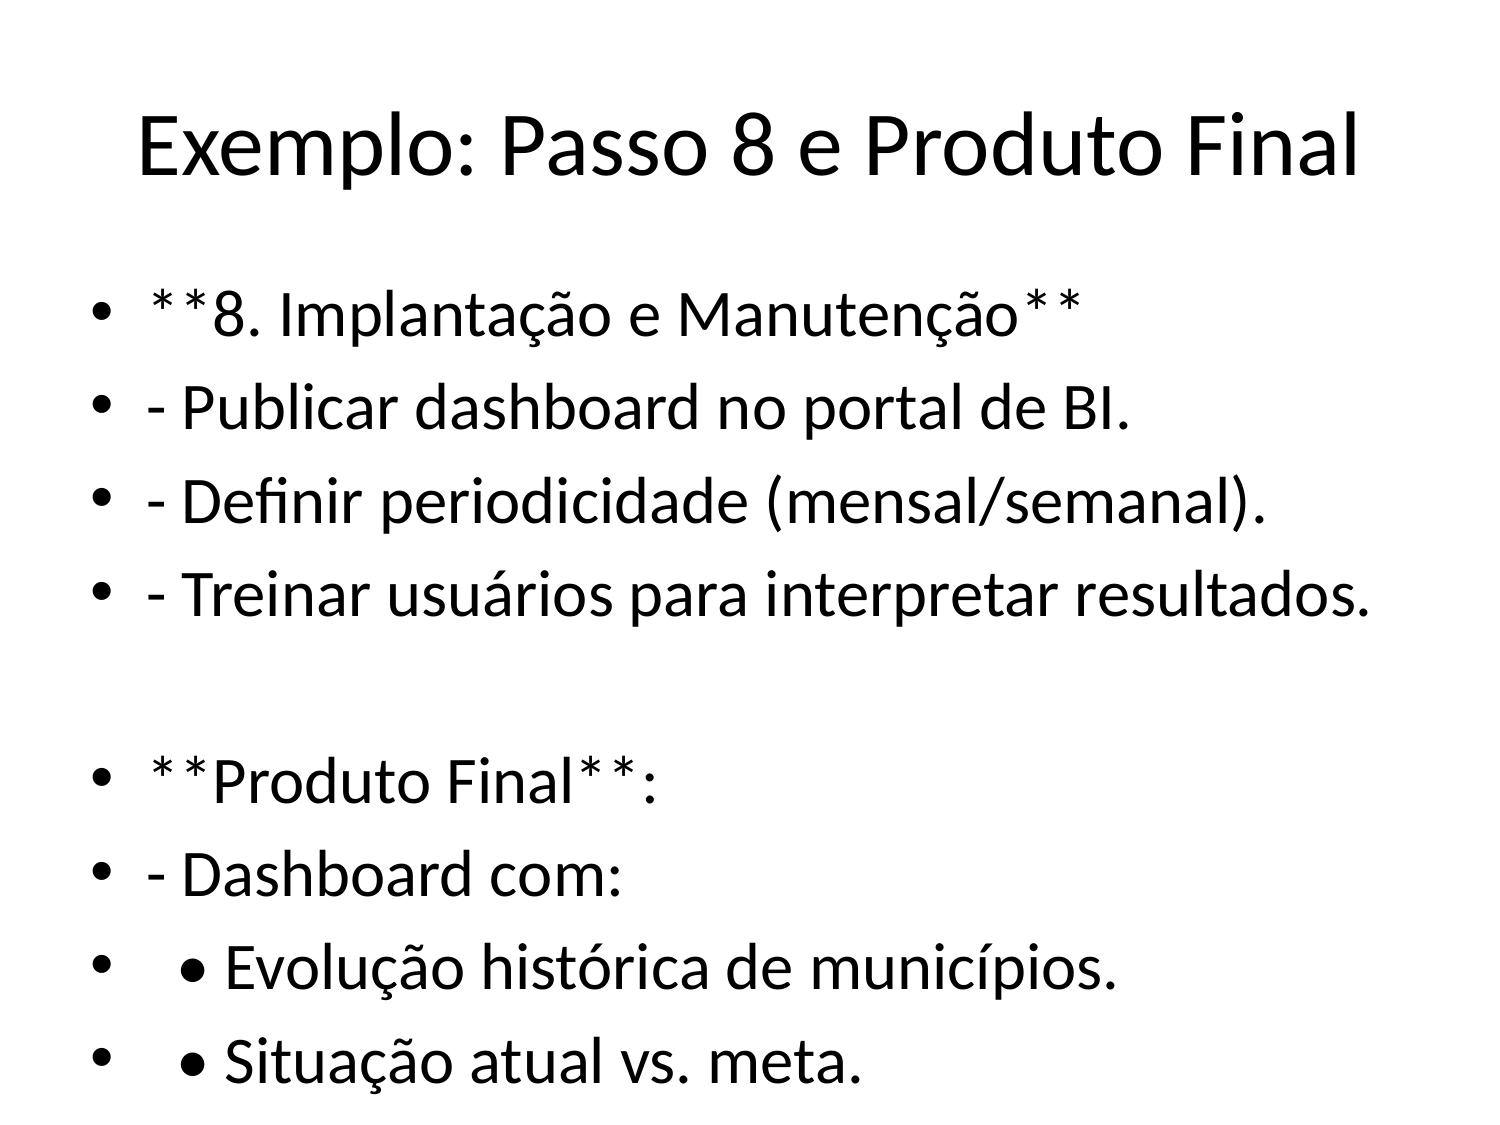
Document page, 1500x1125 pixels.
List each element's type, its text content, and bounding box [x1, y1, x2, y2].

list **8. Implantação e Manutenção** - Publicar dashboard no portal de BI. - Definir periodicidade (mensal/semanal). - Treinar usuários para interpretar resultados. **Produto Final**: - Dashboard com: • Evolução histórica de municípios. • Situação atual vs. meta. • Projeções para atingir Y (cenários). [75, 262, 1425, 1005]
title Exemplo: Passo 8 e Produto Final [75, 45, 1425, 233]
